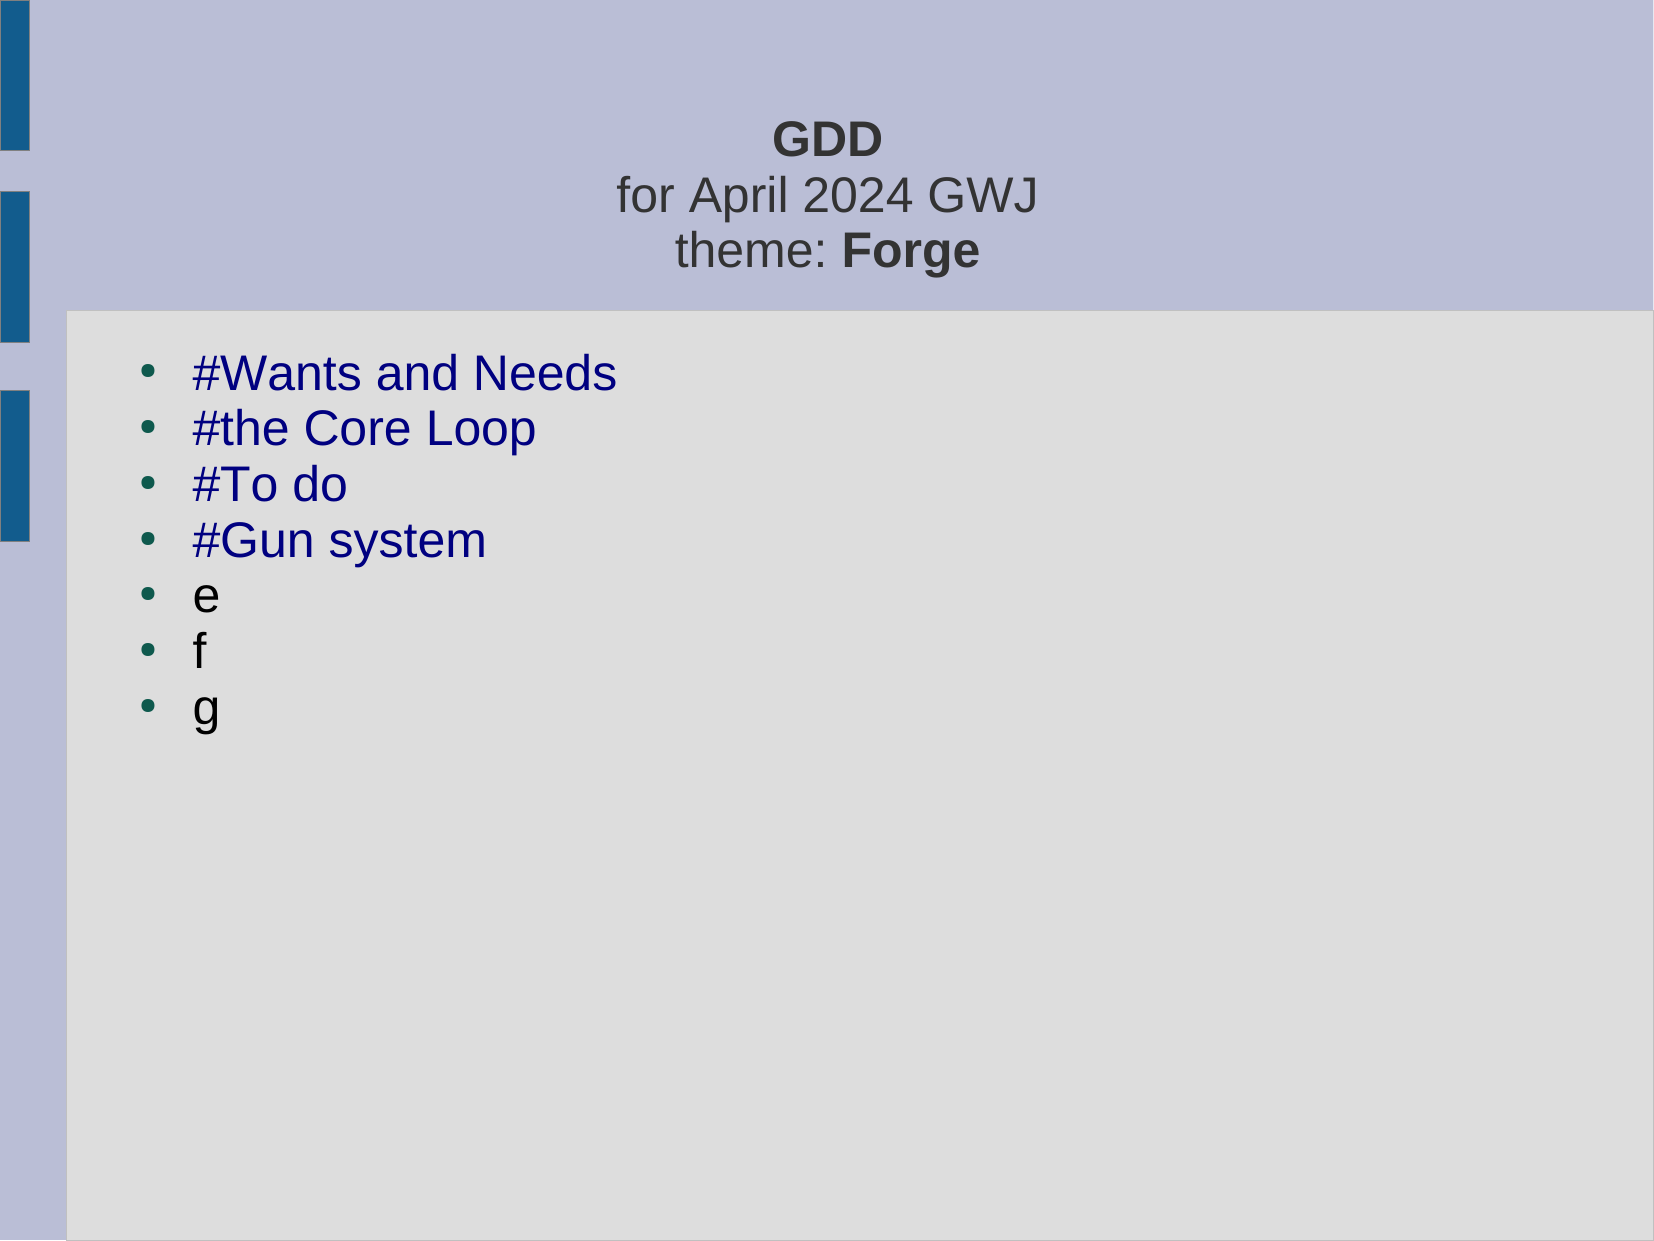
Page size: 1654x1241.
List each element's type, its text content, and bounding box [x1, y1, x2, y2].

list #Wants and Needs #the Core Loop #To do #Gun system e f g [121, 344, 1534, 1127]
title GDD for April 2024 GWJ theme: Forge [121, 91, 1534, 299]
